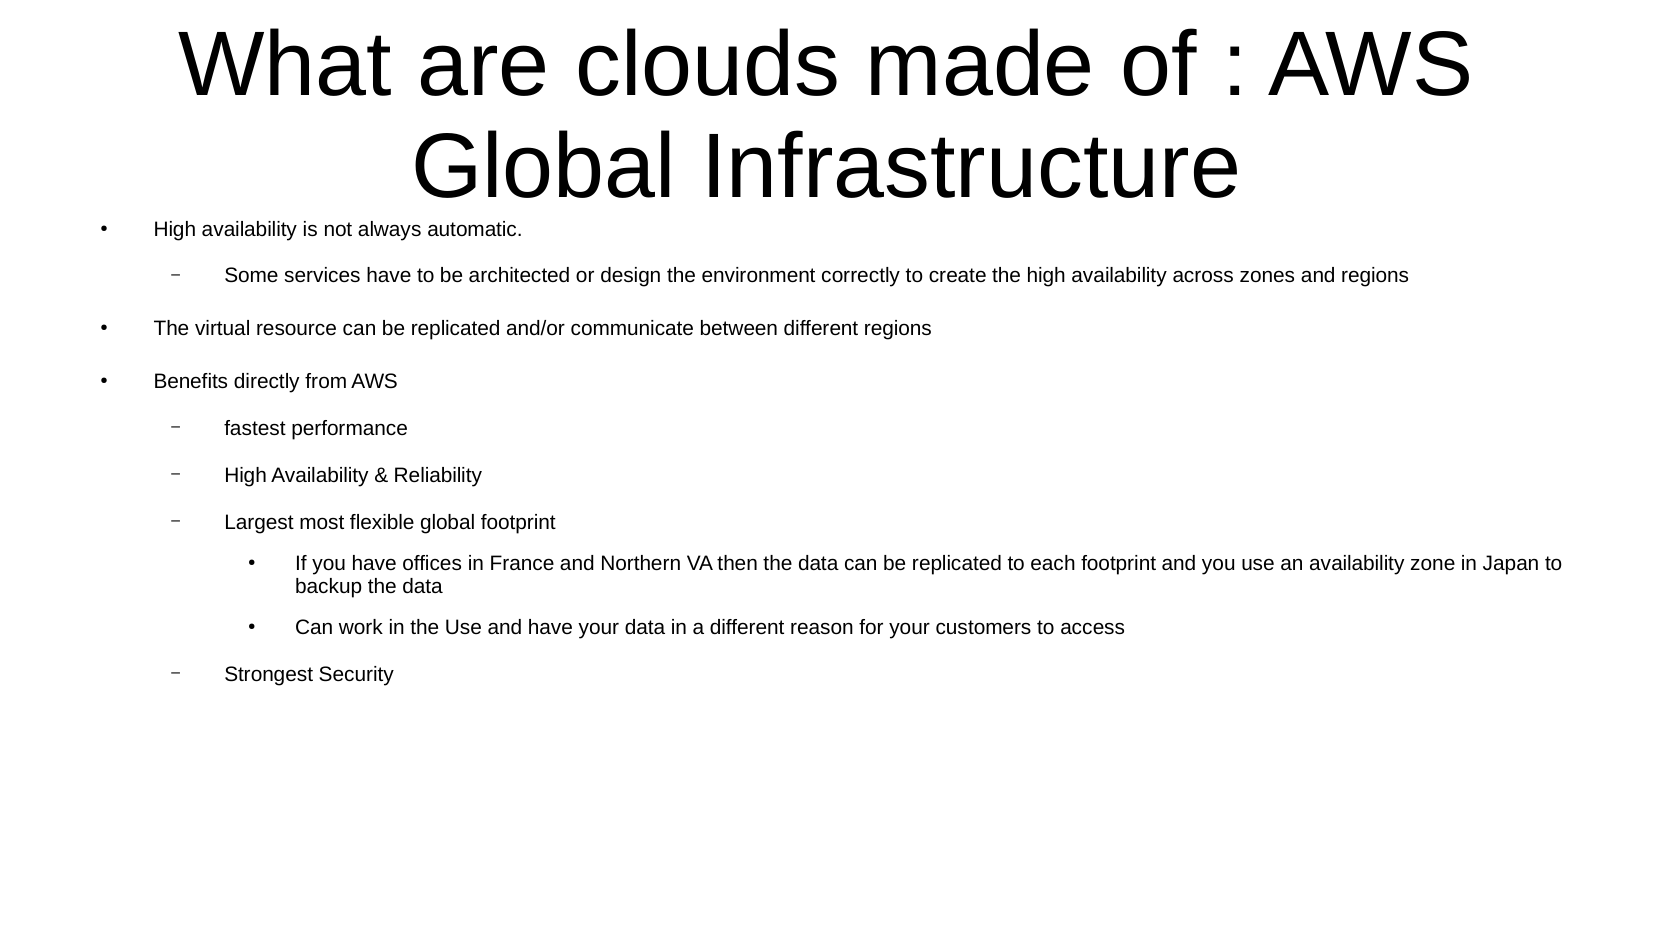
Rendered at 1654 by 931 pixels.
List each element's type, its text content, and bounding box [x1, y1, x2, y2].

list High availability is not always automatic. Some services have to be architected or design the environment correctly to create the high availability across zones and regions The virtual resource can be replicated and/or communicate between different regions Benefits directly from AWS fastest performance High Availability & Reliability Largest most flexible global footprint If you have offices in France and Northern VA then the data can be replicated to each footprint and you use an availability zone in Japan to backup the data Can work in the Use and have your data in a different reason for your customers to access Strongest Security [82, 217, 1621, 901]
title What are clouds made of : AWS Global Infrastructure [82, 12, 1571, 217]
